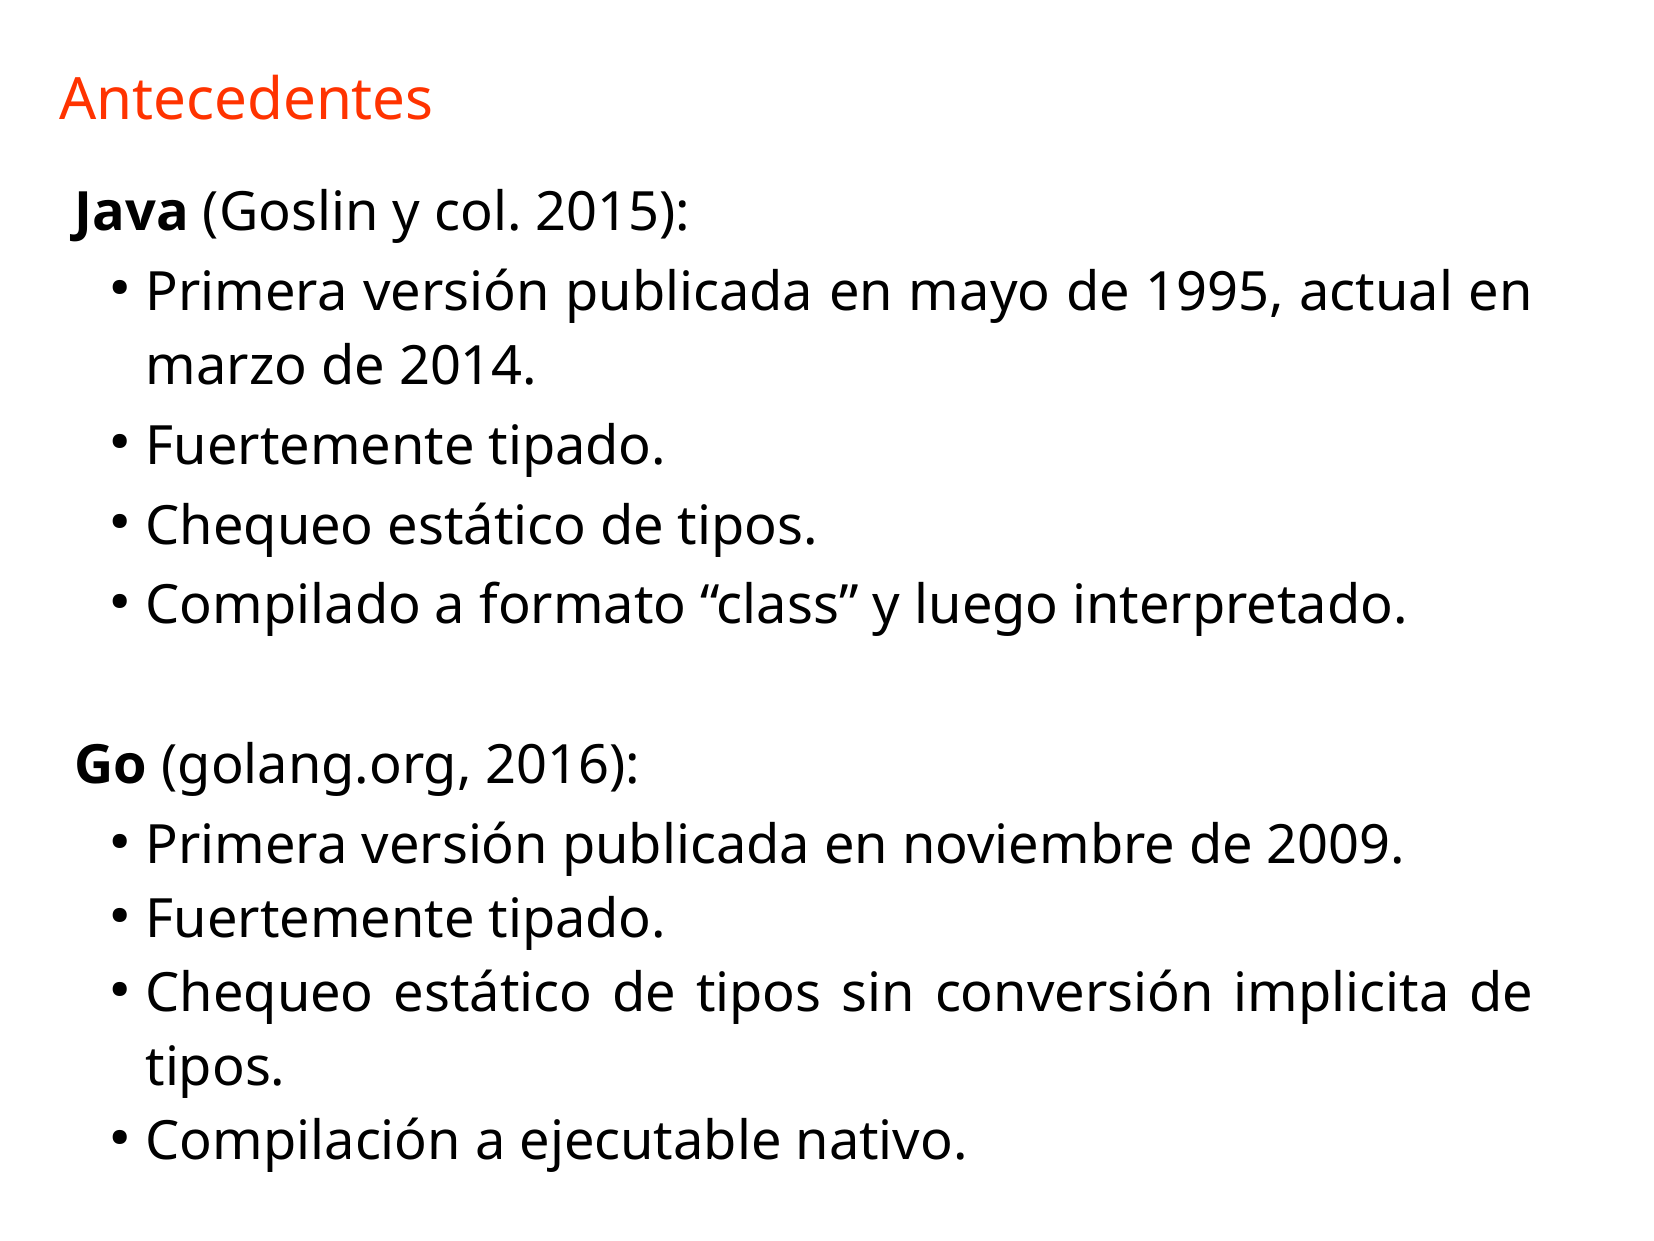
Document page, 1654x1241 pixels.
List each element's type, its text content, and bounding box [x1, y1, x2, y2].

text_box Java (Goslin y col. 2015): Primera versión publicada en mayo de 1995, actual en marzo de 2014. Fuertemente tipado. Chequeo estático de tipos. Compilado a formato “class” y luego interpretado. Go (golang.org, 2016): Primera versión publicada en noviembre de 2009. Fuertemente tipado. Chequeo estático de tipos sin conversión implicita de tipos. Compilación a ejecutable nativo. [60, 165, 1618, 1186]
text_box Antecedentes [45, 50, 1231, 136]
